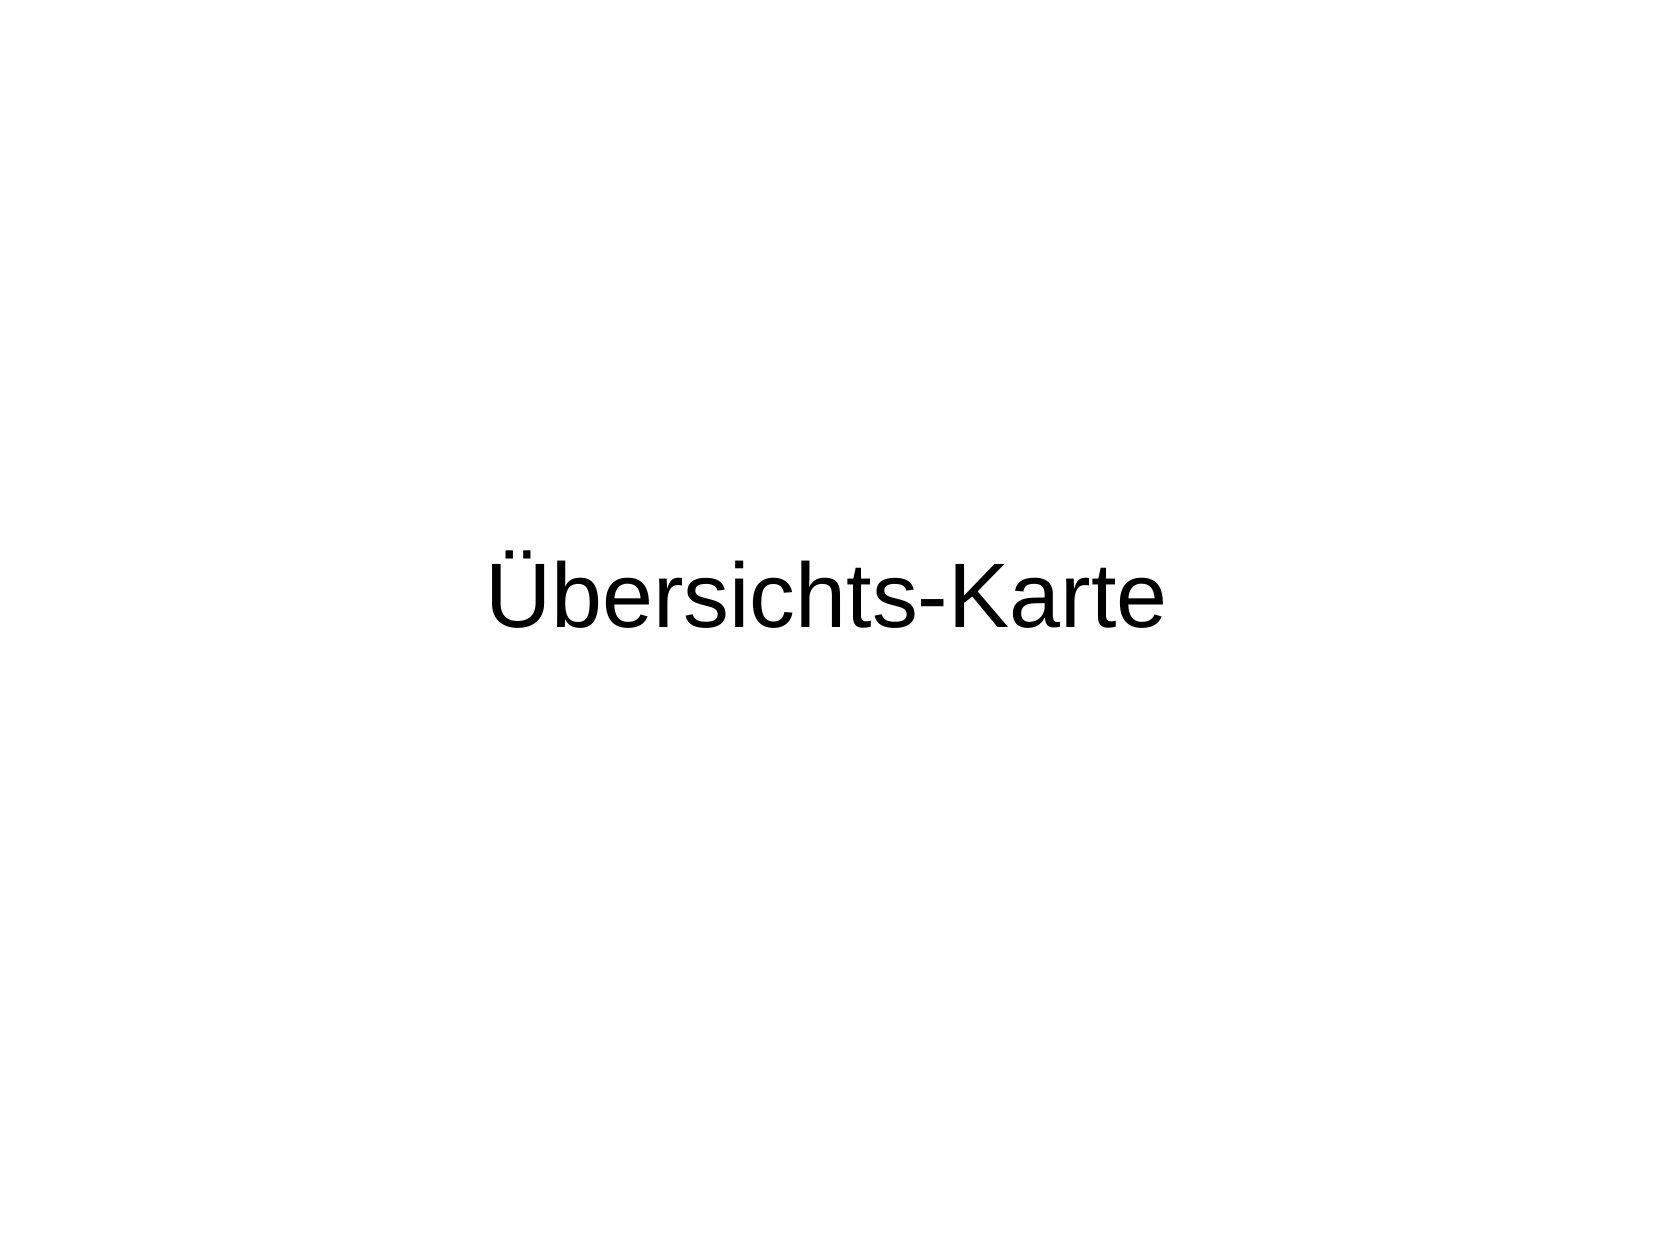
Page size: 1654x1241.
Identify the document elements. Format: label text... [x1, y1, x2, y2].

title Übersichts-Karte [82, 492, 1571, 700]
